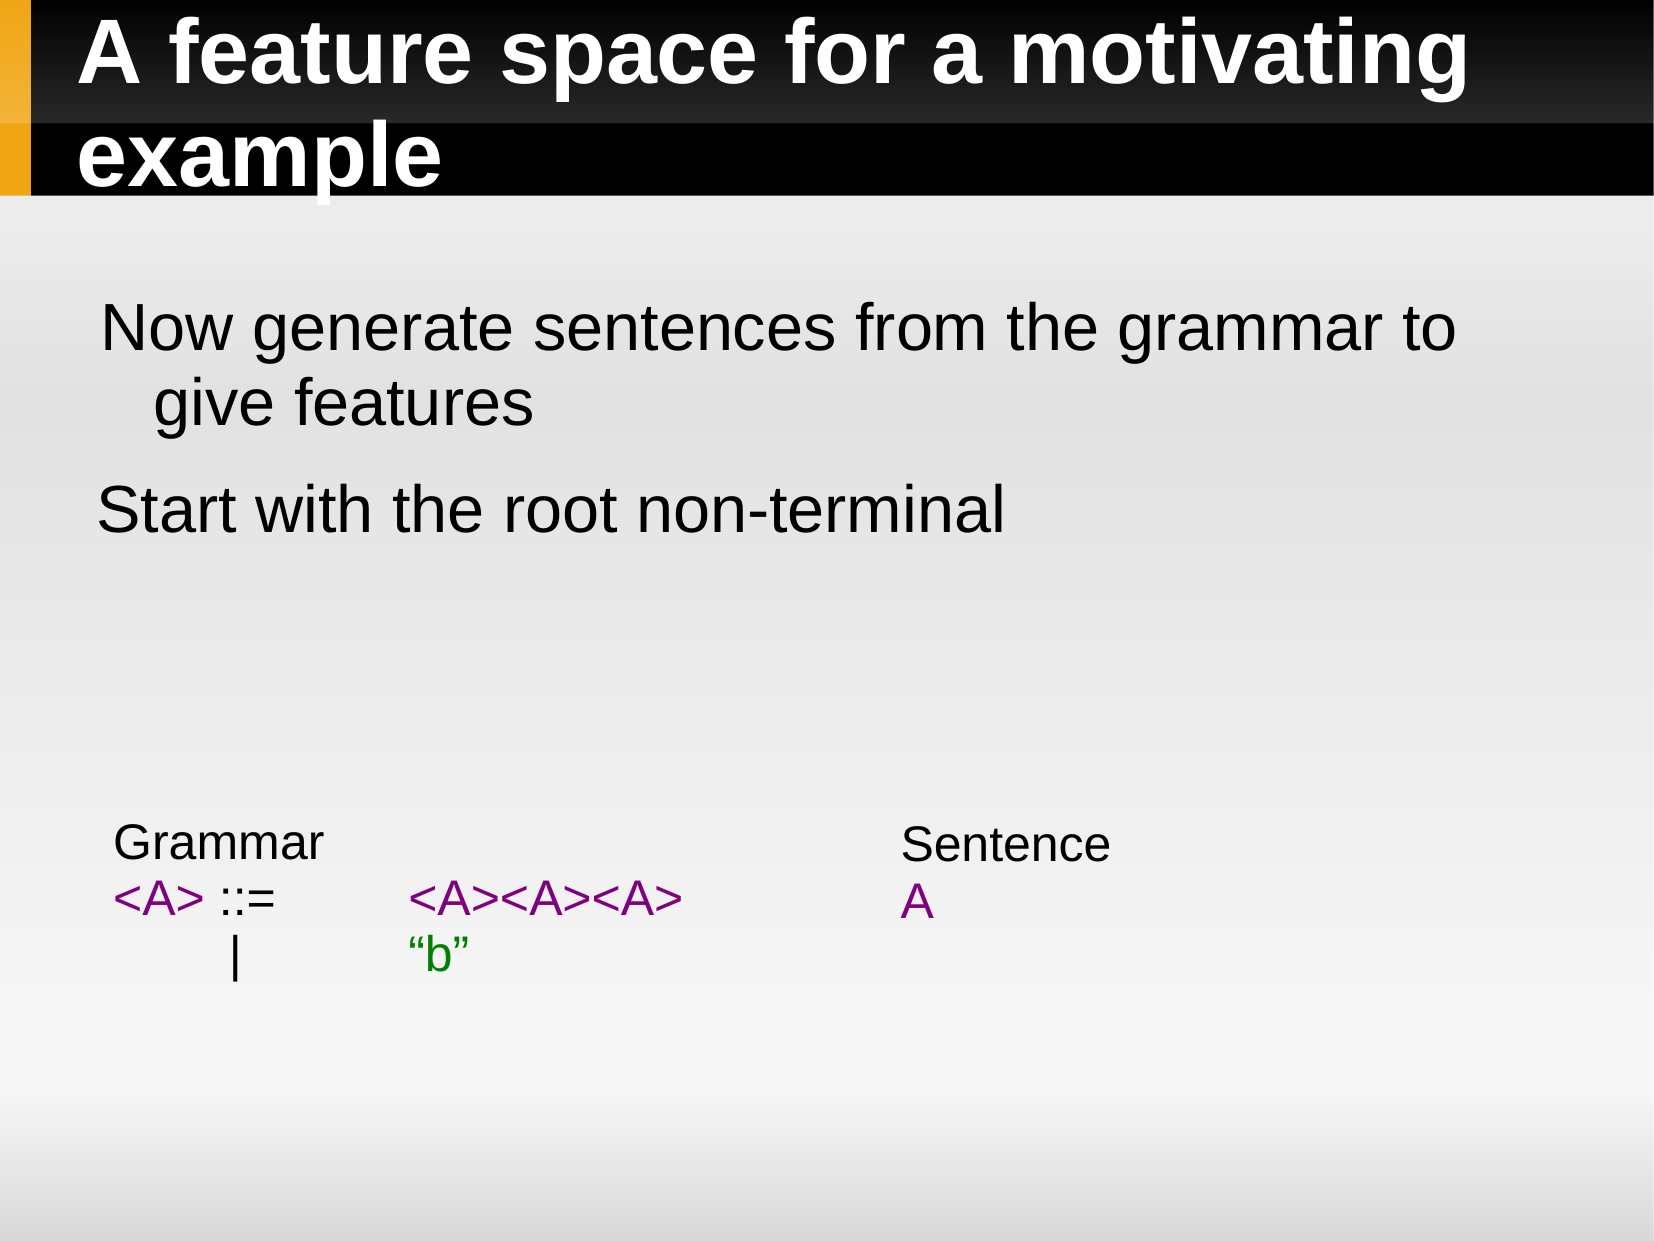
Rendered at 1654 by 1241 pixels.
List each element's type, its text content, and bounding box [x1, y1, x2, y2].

text_box Sentence [885, 809, 1615, 866]
list Start with the root non-terminal [78, 472, 1567, 567]
title A feature space for a motivating example [76, 0, 1565, 208]
picture [0, 0, 1654, 1241]
list Now generate sentences from the grammar to give features [82, 290, 1571, 440]
text_box Grammar <A> ::= <A><A><A> | “b” [98, 807, 713, 990]
text_box A [885, 866, 1615, 937]
